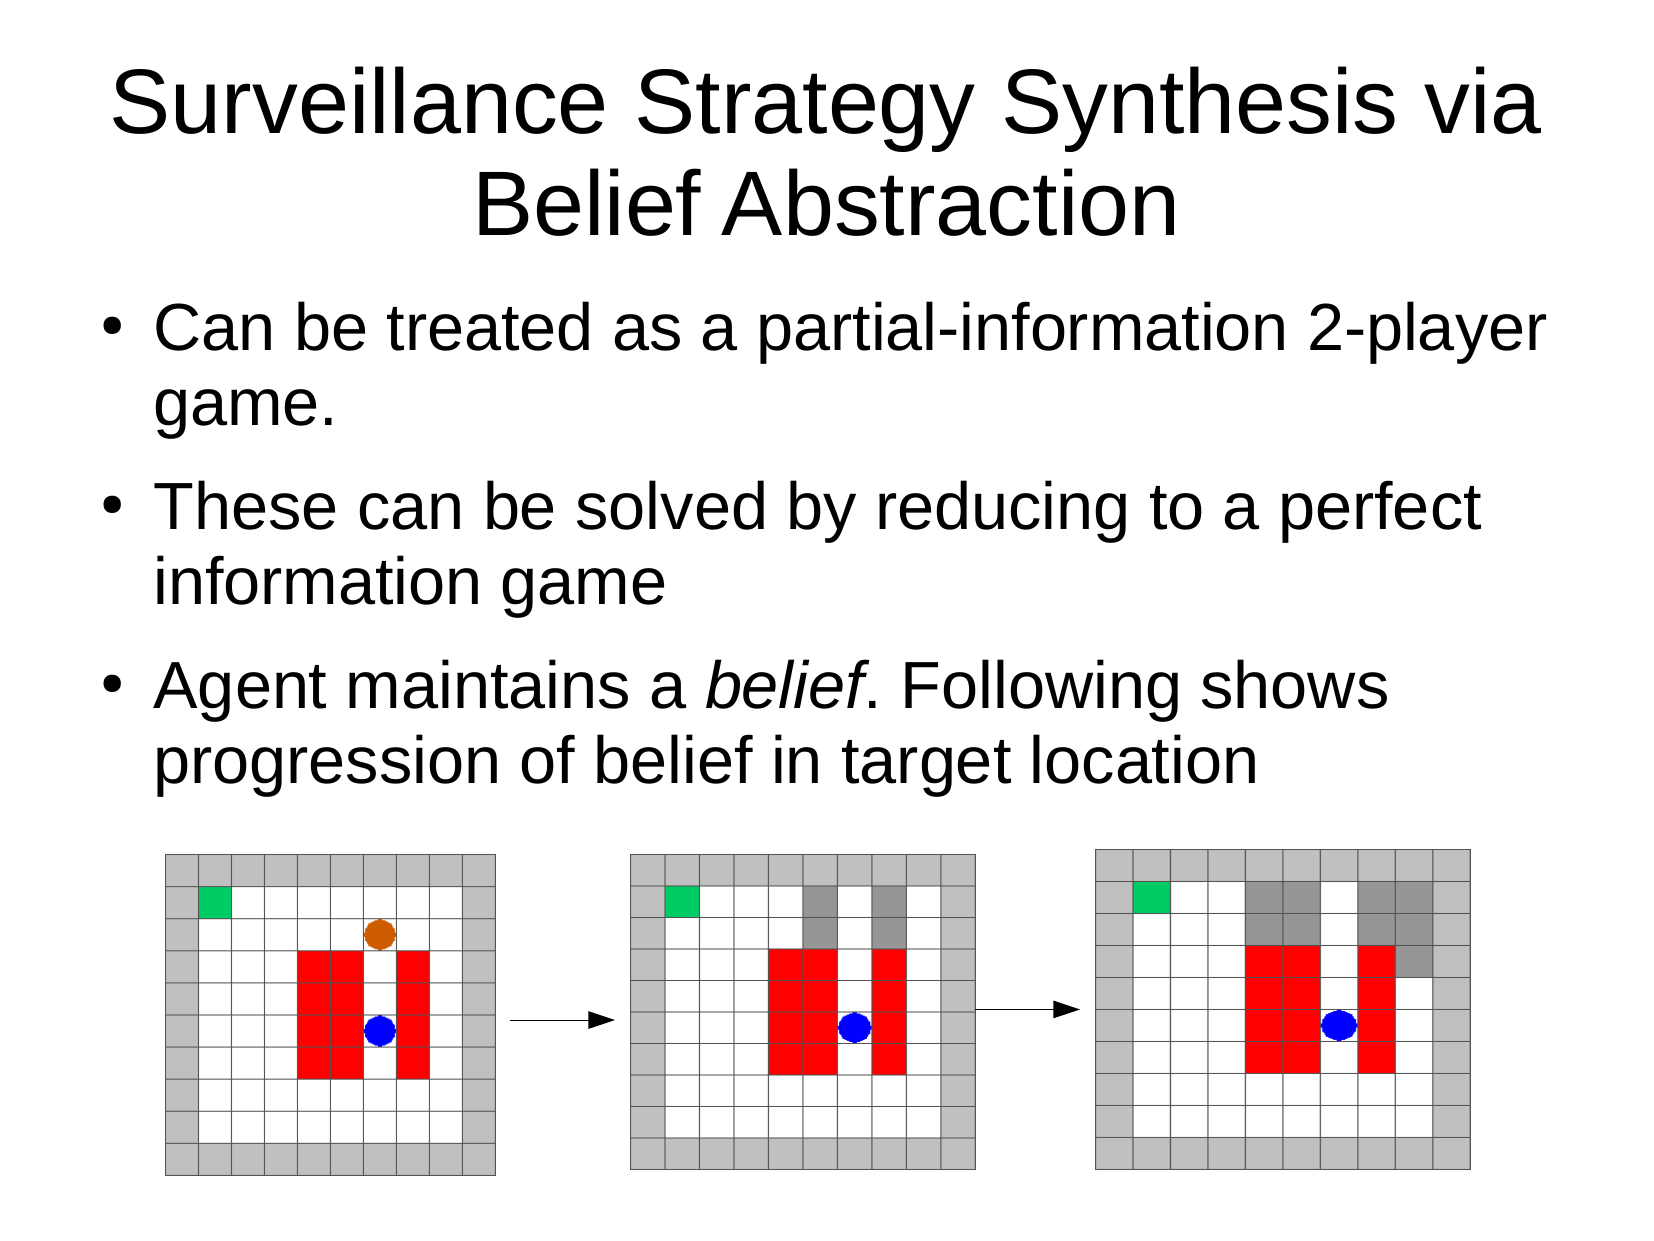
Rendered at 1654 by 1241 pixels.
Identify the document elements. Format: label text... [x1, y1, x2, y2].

list Can be treated as a partial-information 2-player game. These can be solved by reducing to a perfect information game Agent maintains a belief. Following shows progression of belief in target location [82, 290, 1571, 1010]
picture [1095, 849, 1471, 1171]
title Surveillance Strategy Synthesis via Belief Abstraction [82, 49, 1571, 257]
picture [630, 854, 976, 1171]
picture [165, 854, 496, 1176]
